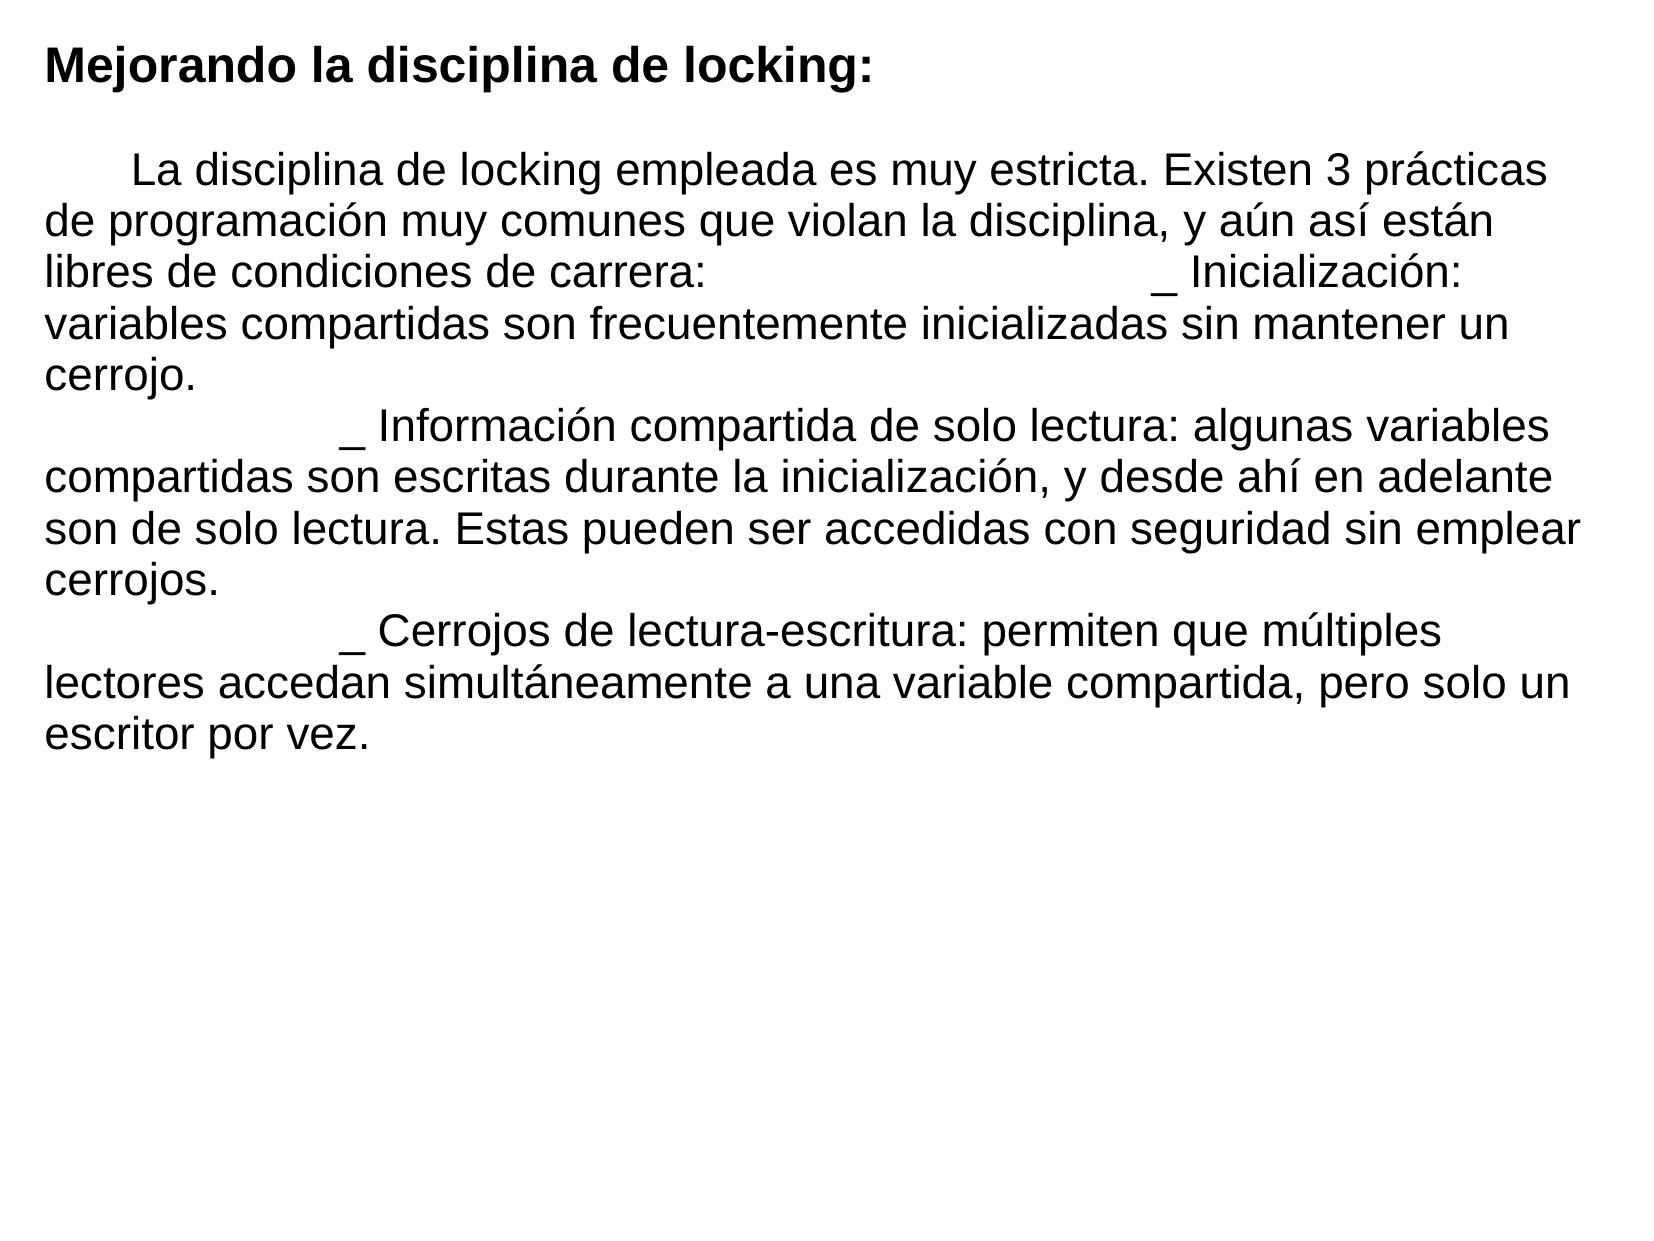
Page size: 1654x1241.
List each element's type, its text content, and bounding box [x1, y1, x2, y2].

text_box Mejorando la disciplina de locking: La disciplina de locking empleada es muy estricta. Existen 3 prácticas de programación muy comunes que violan la disciplina, y aún así están libres de condiciones de carrera: _ Inicialización: variables compartidas son frecuentemente inicializadas sin mantener un cerrojo. _ Información compartida de solo lectura: algunas variables compartidas son escritas durante la inicialización, y desde ahí en adelante son de solo lectura. Estas pueden ser accedidas con seguridad sin emplear cerrojos. _ Cerrojos de lectura-escritura: permiten que múltiples lectores accedan simultáneamente a una variable compartida, pero solo un escritor por vez. [29, 29, 1625, 1241]
